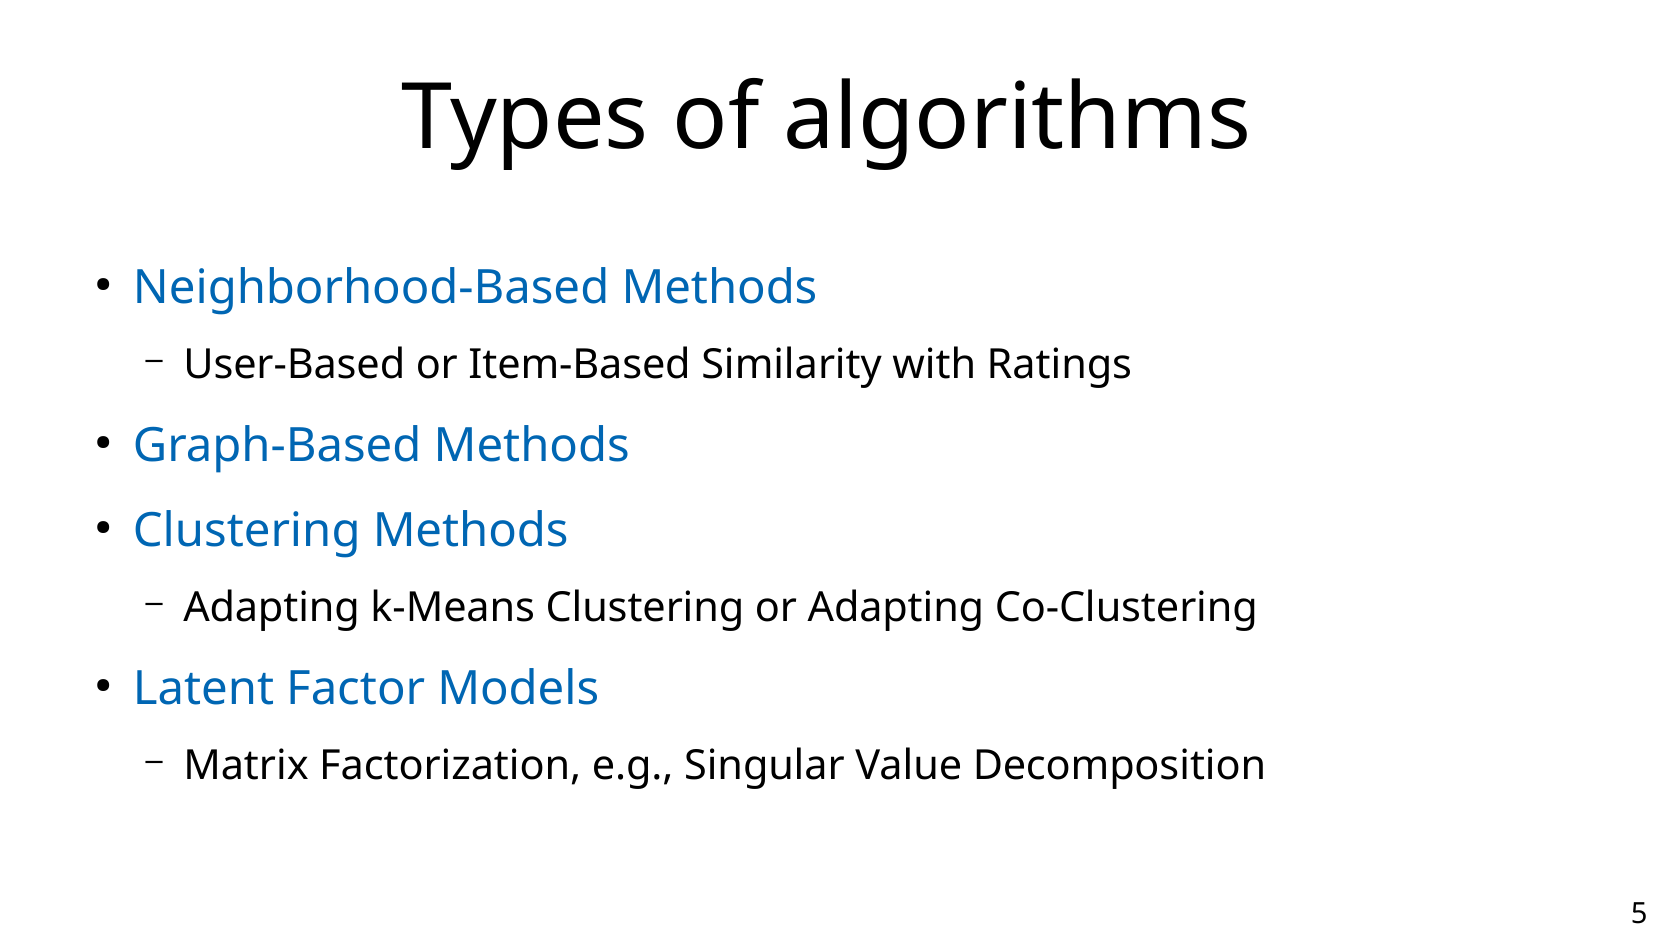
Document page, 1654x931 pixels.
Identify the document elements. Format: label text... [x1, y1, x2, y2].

list Neighborhood-Based Methods User-Based or Item-Based Similarity with Ratings Graph-Based Methods Clustering Methods Adapting k-Means Clustering or Adapting Co-Clustering Latent Factor Models Matrix Factorization, e.g., Singular Value Decomposition [82, 253, 1571, 793]
title Types of algorithms [82, 1, 1571, 226]
